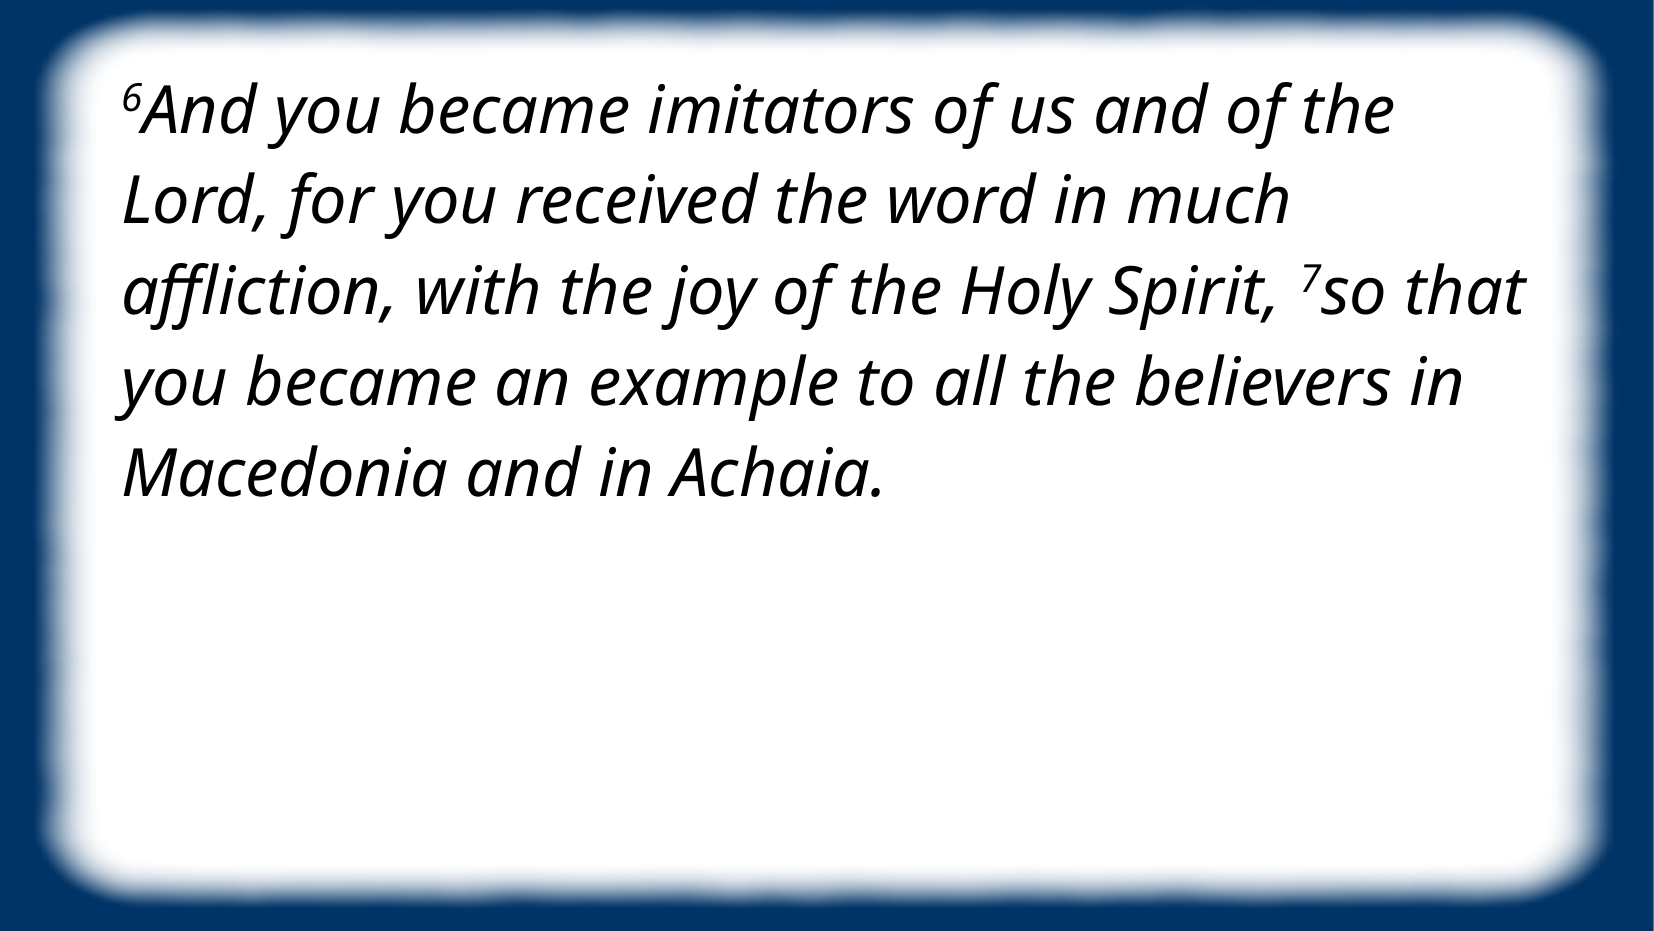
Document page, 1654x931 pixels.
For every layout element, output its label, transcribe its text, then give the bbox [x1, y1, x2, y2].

text_box 6And you became imitators of us and of the Lord, for you received the word in much affliction, with the joy of the Holy Spirit, 7so that you became an example to all the believers in Macedonia and in Achaia. [106, 54, 1546, 535]
picture [0, 0, 1654, 931]
